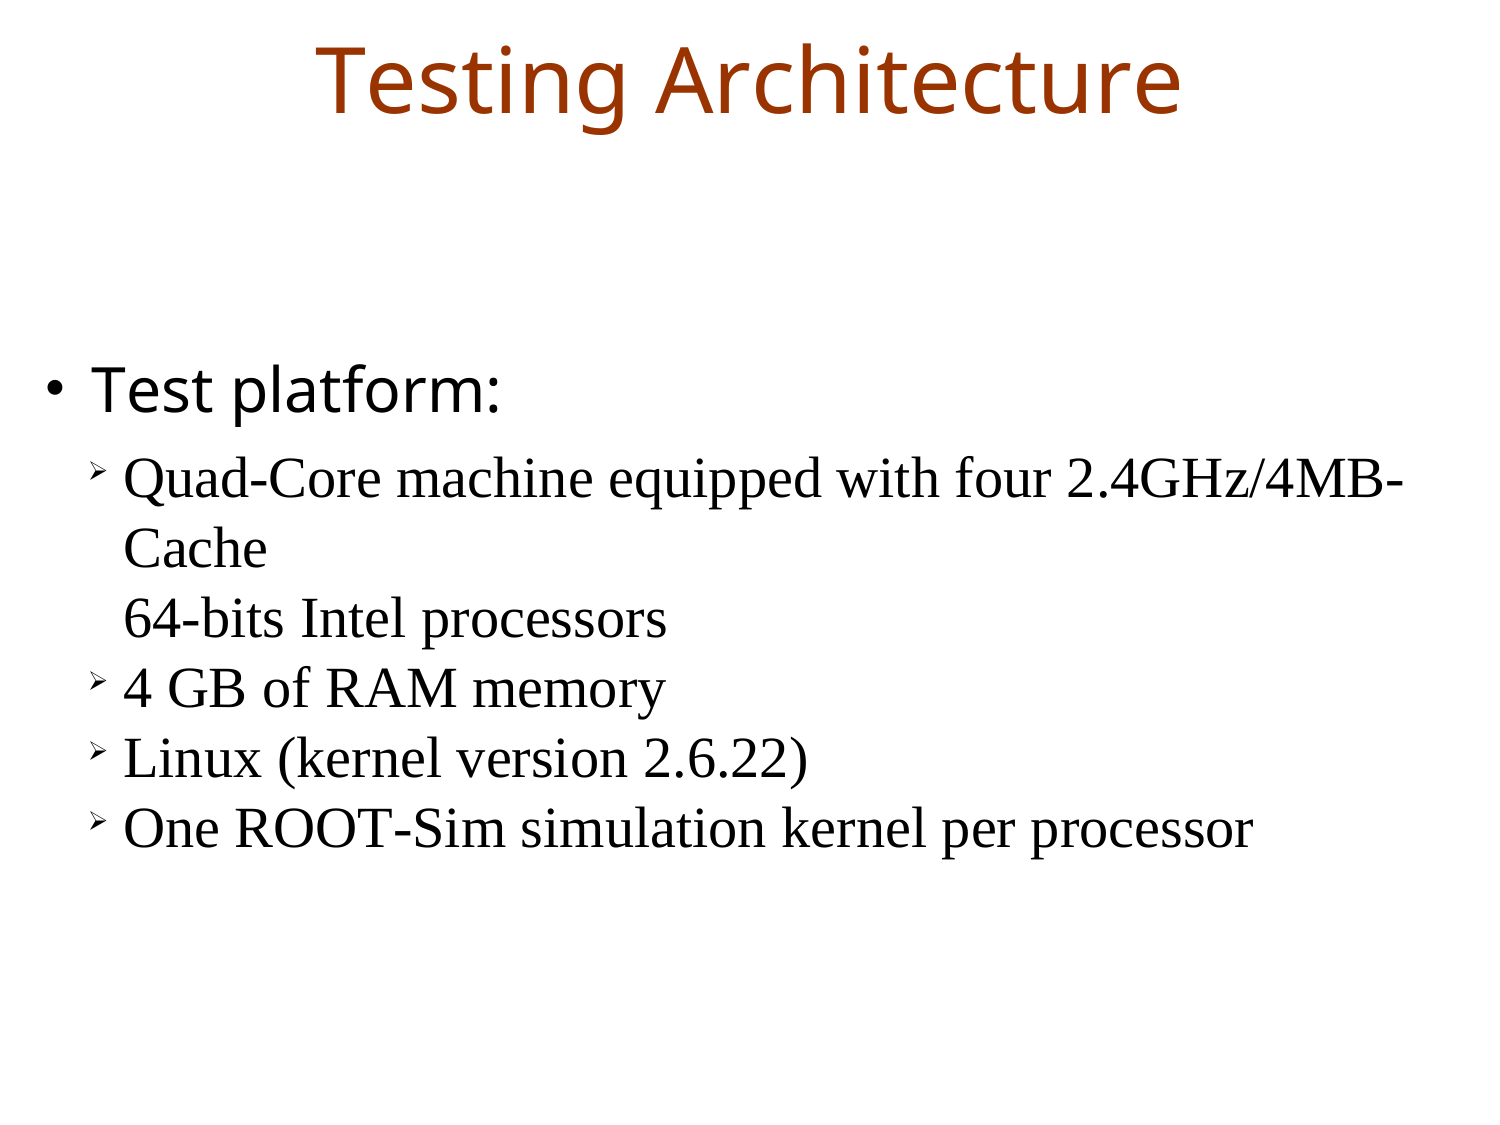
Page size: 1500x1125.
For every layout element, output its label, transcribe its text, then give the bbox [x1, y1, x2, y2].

title Testing Architecture [112, 0, 1388, 172]
text_box Quad-Core machine equipped with four 2.4GHz/4MB-Cache 64-bits Intel processors 4 GB of RAM memory Linux (kernel version 2.6.22) One ROOT-Sim simulation kernel per processor [0, 431, 1500, 867]
text_box Test platform: [29, 342, 1477, 431]
